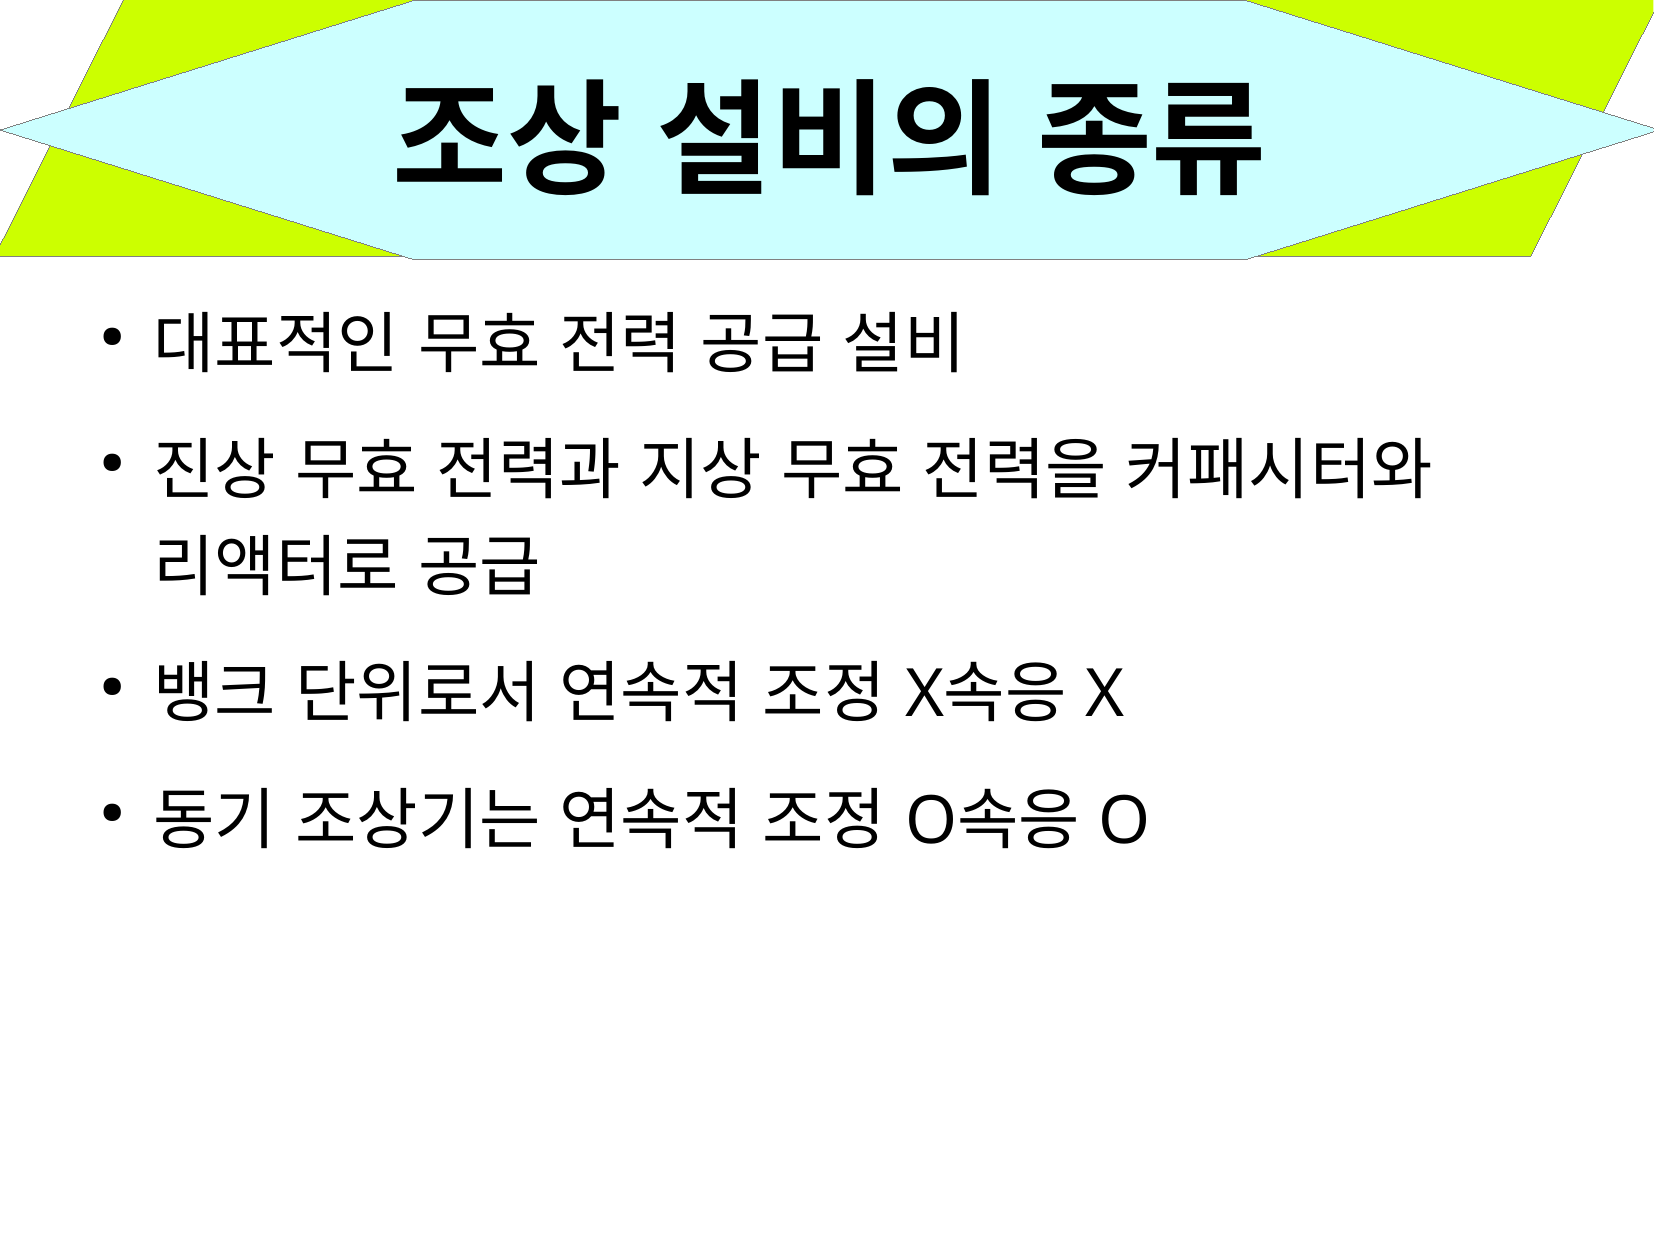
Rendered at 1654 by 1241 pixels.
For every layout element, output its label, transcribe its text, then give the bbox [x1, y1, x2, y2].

text_box [68, 0, 411, 108]
text_box [0, 146, 402, 257]
list 대표적인 무효 전력 공급 설비 진상 무효 전력과 지상 무효 전력을 커패시터와 리액터로 공급 뱅크 단위로서 연속적 조정 X속응 X 동기 조상기는 연속적 조정 O속응 O [82, 290, 1571, 1109]
text_box [1258, 155, 1582, 257]
text_box 조상 설비의 종류 [0, 0, 1654, 260]
text_box [1248, 0, 1654, 112]
